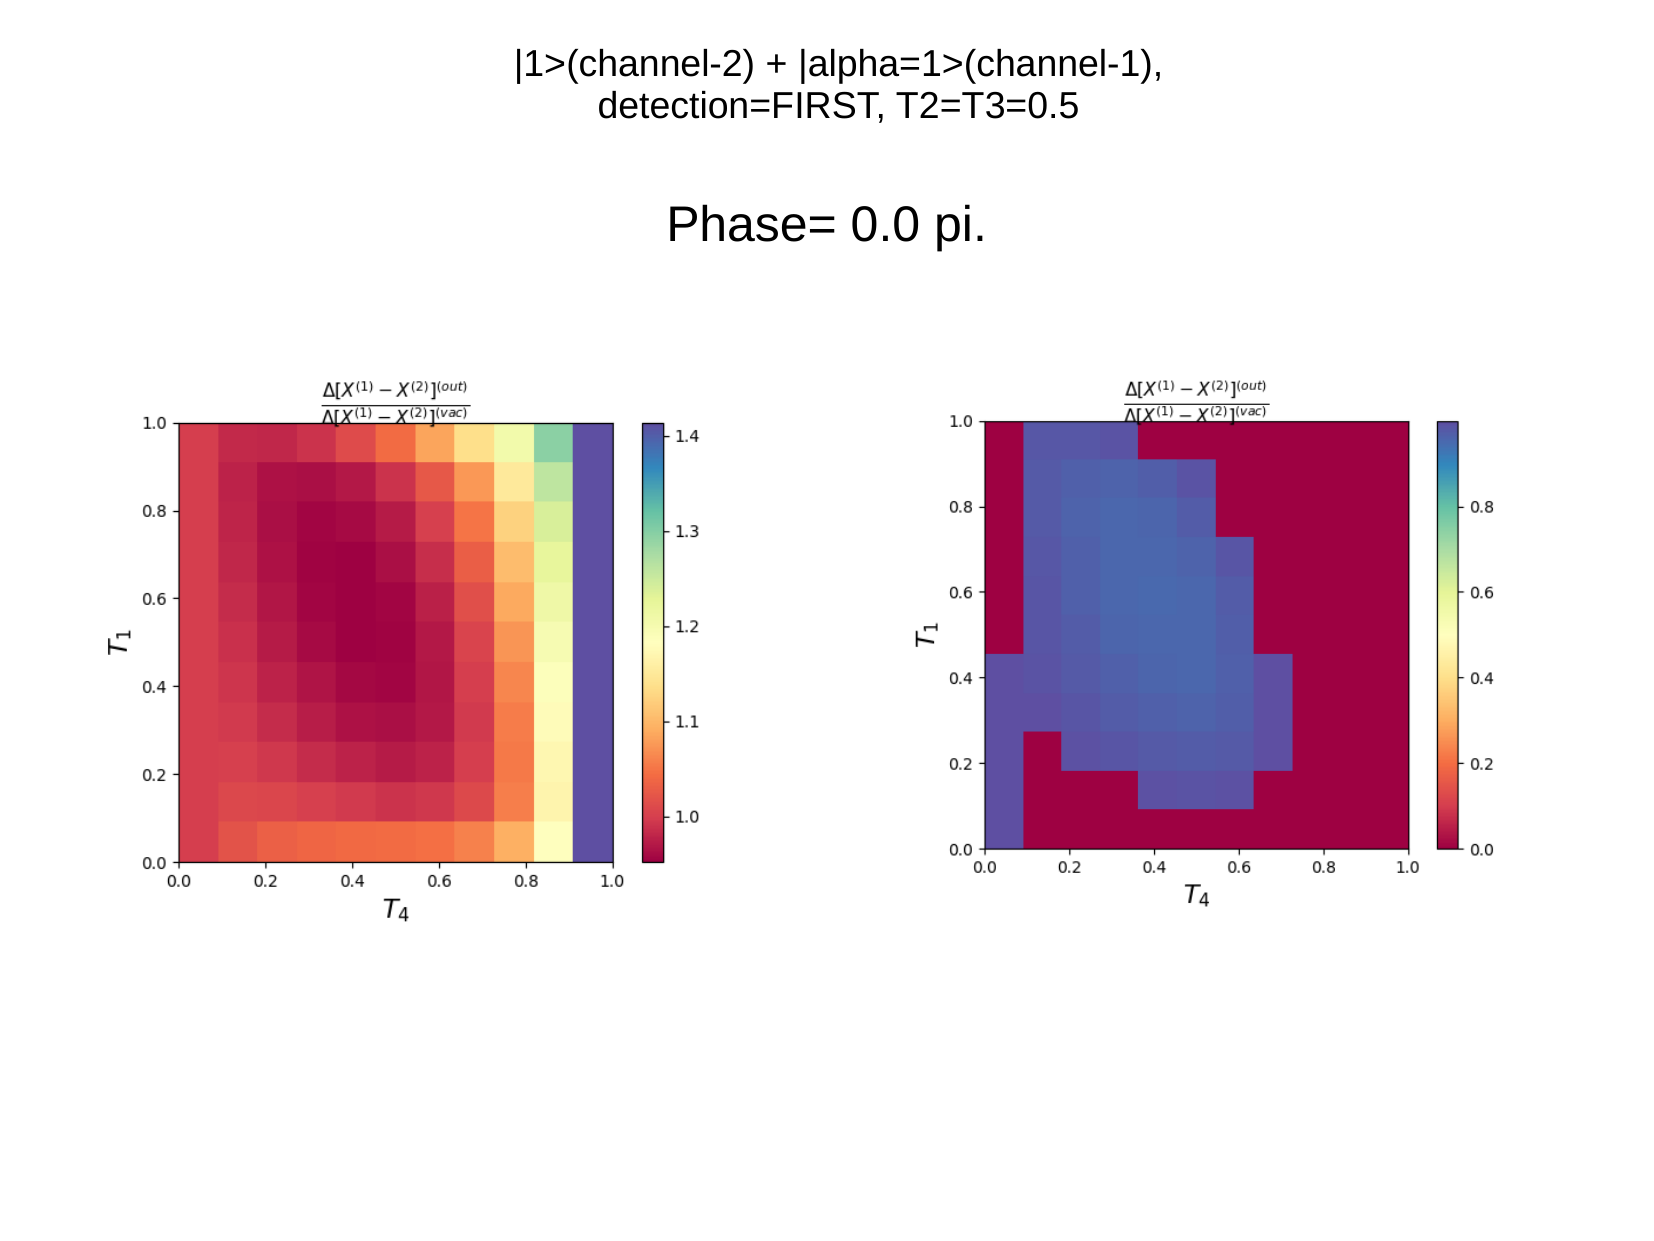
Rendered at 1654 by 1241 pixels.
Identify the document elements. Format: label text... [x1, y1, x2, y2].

title Phase= 0.0 pi. [578, 188, 1075, 260]
picture [53, 354, 804, 925]
picture [862, 354, 1595, 910]
title |1>(channel-2) + |alpha=1>(channel-1), detection=FIRST, T2=T3=0.5 [448, 0, 1229, 178]
